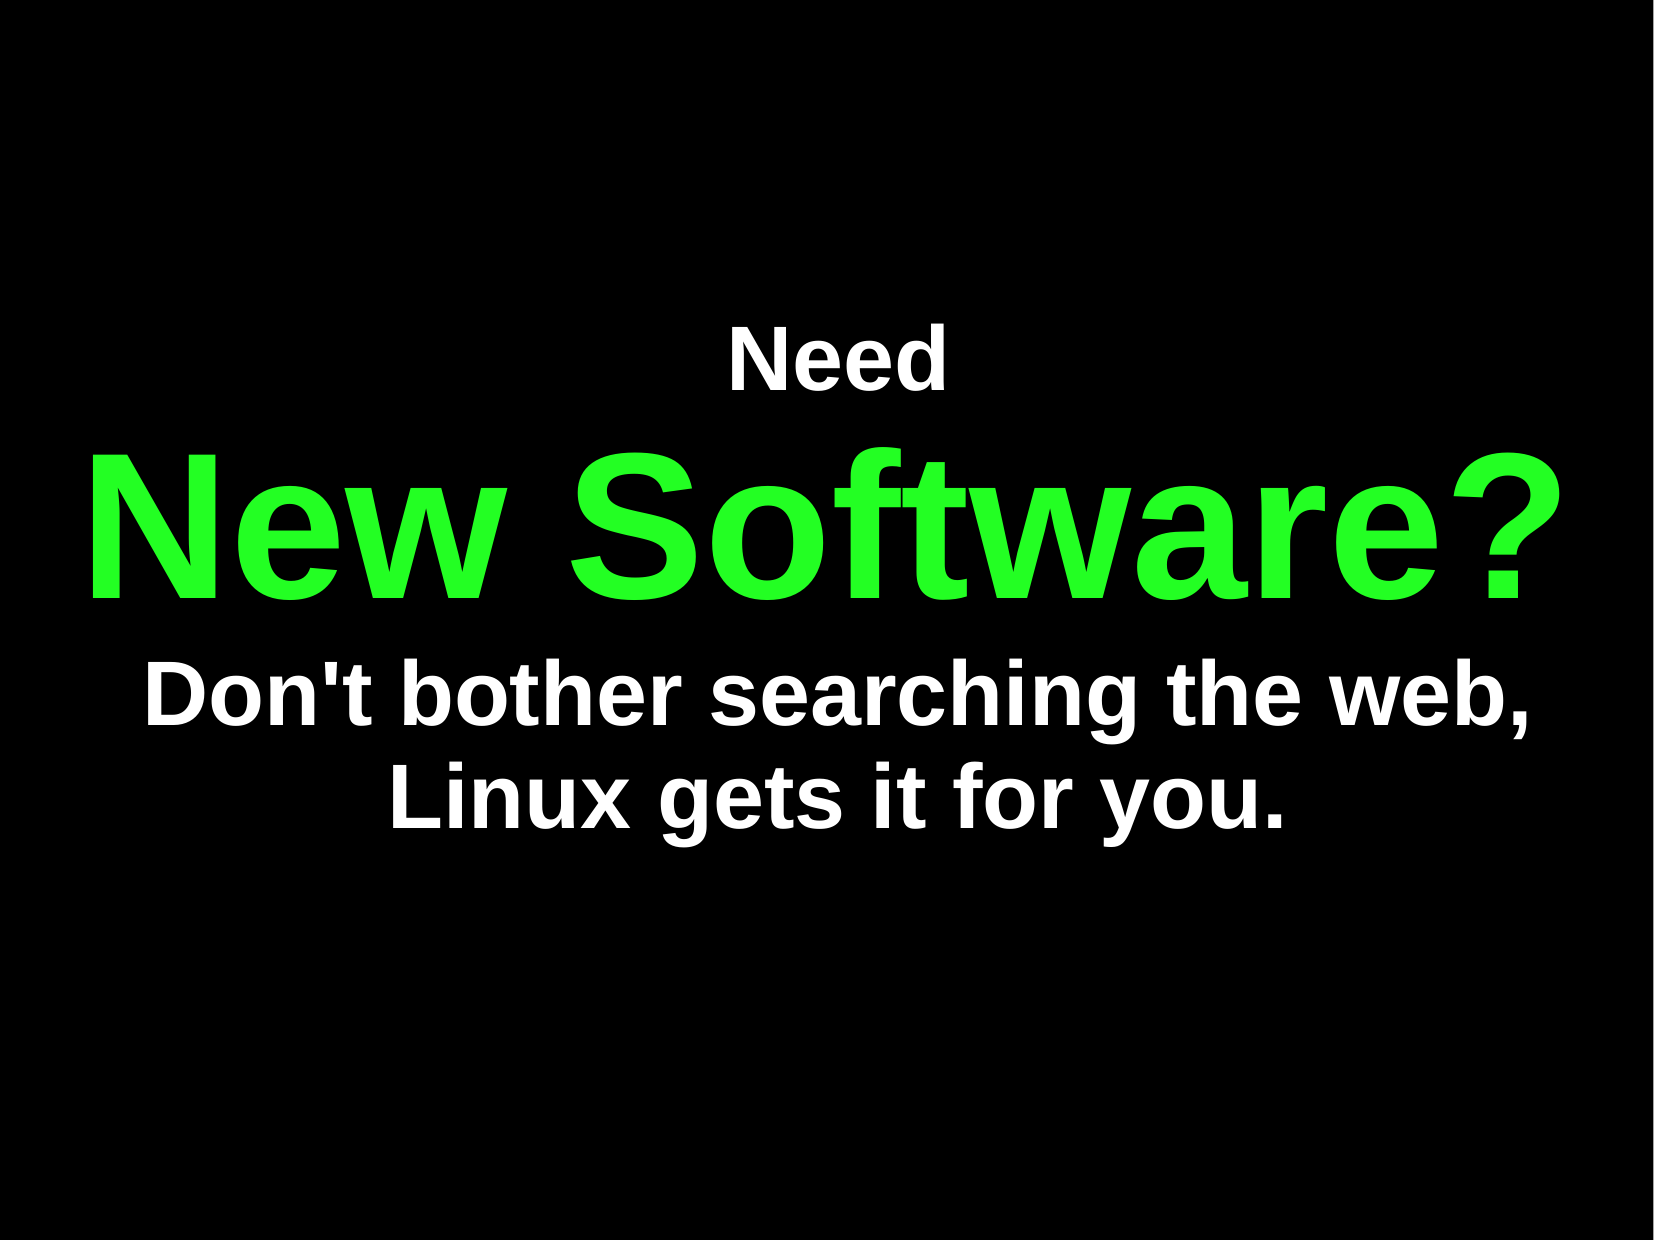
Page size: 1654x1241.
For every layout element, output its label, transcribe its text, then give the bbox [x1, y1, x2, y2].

text_box Need New Software? Don't bother searching the web, Linux gets it for you. [64, 300, 1613, 856]
